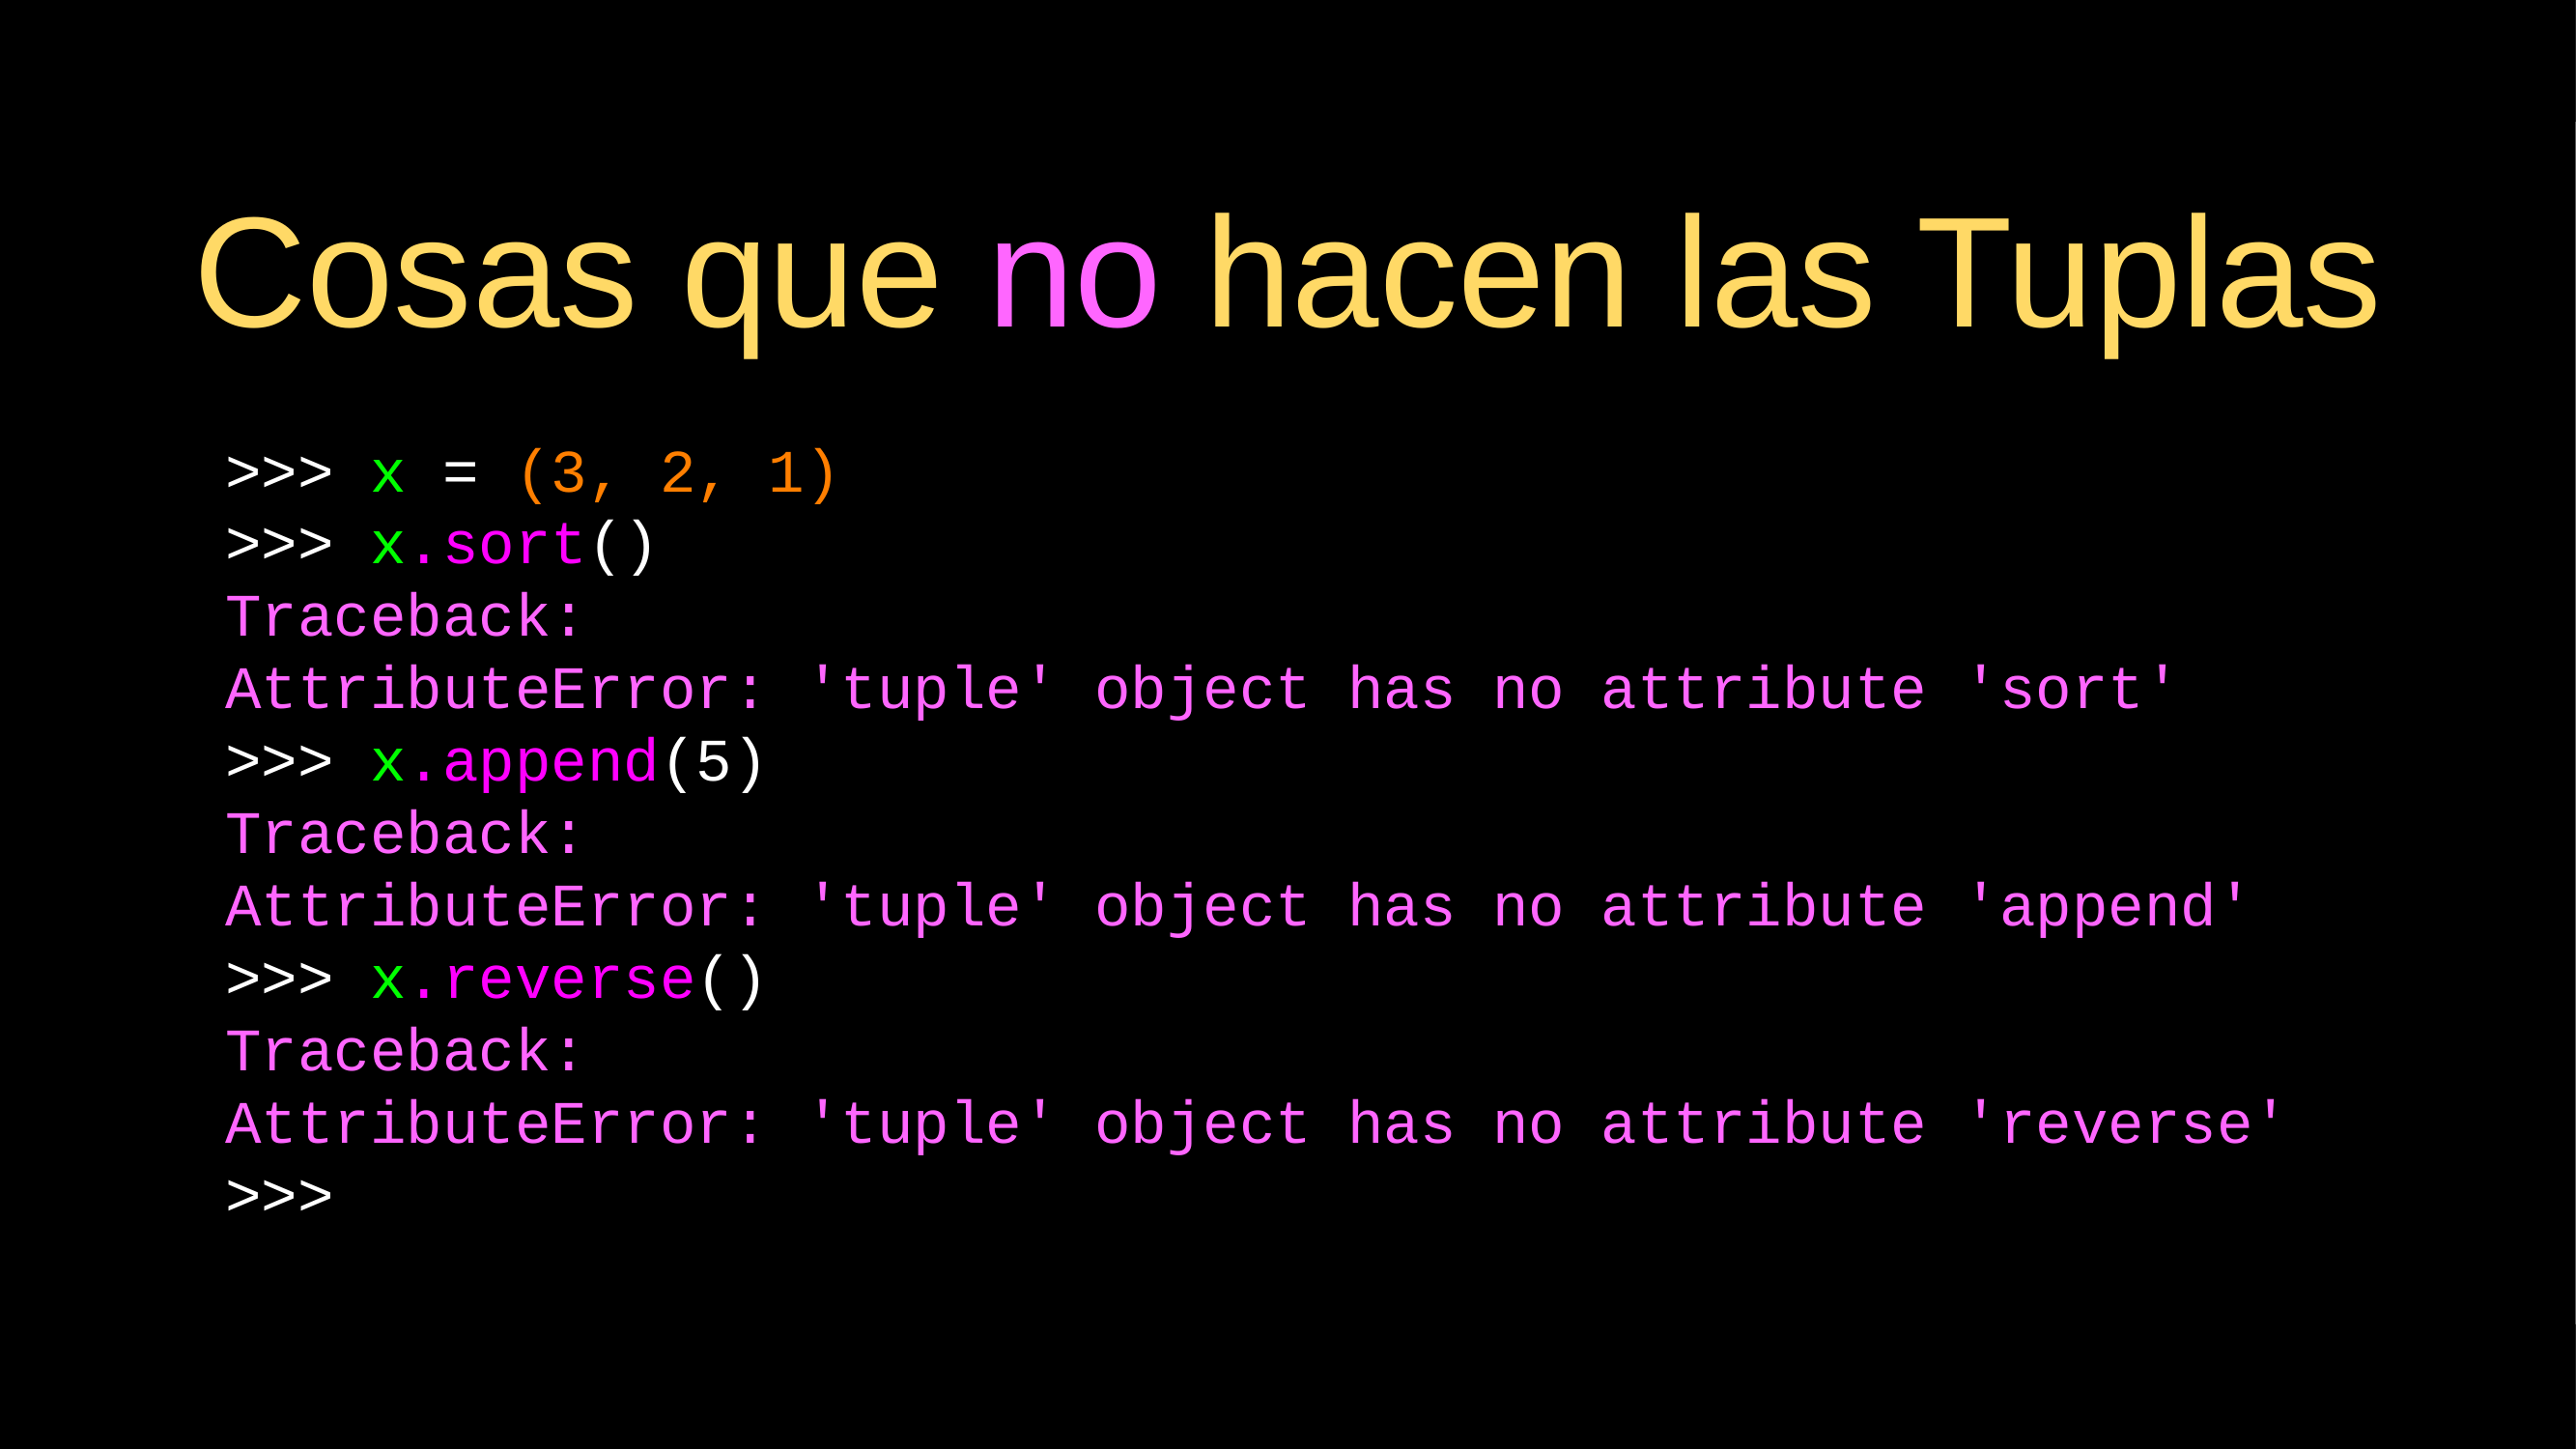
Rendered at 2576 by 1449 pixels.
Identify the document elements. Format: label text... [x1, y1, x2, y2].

text_box >>> x = (3, 2, 1) >>> x.sort() Traceback: AttributeError: 'tuple' object has no attribute 'sort' >>> x.append(5) Traceback: AttributeError: 'tuple' object has no attribute 'append' >>> x.reverse() Traceback: AttributeError: 'tuple' object has no attribute 'reverse' >>> [225, 400, 2352, 1259]
title Cosas que no hacen las Tuplas [0, 125, 2576, 403]
